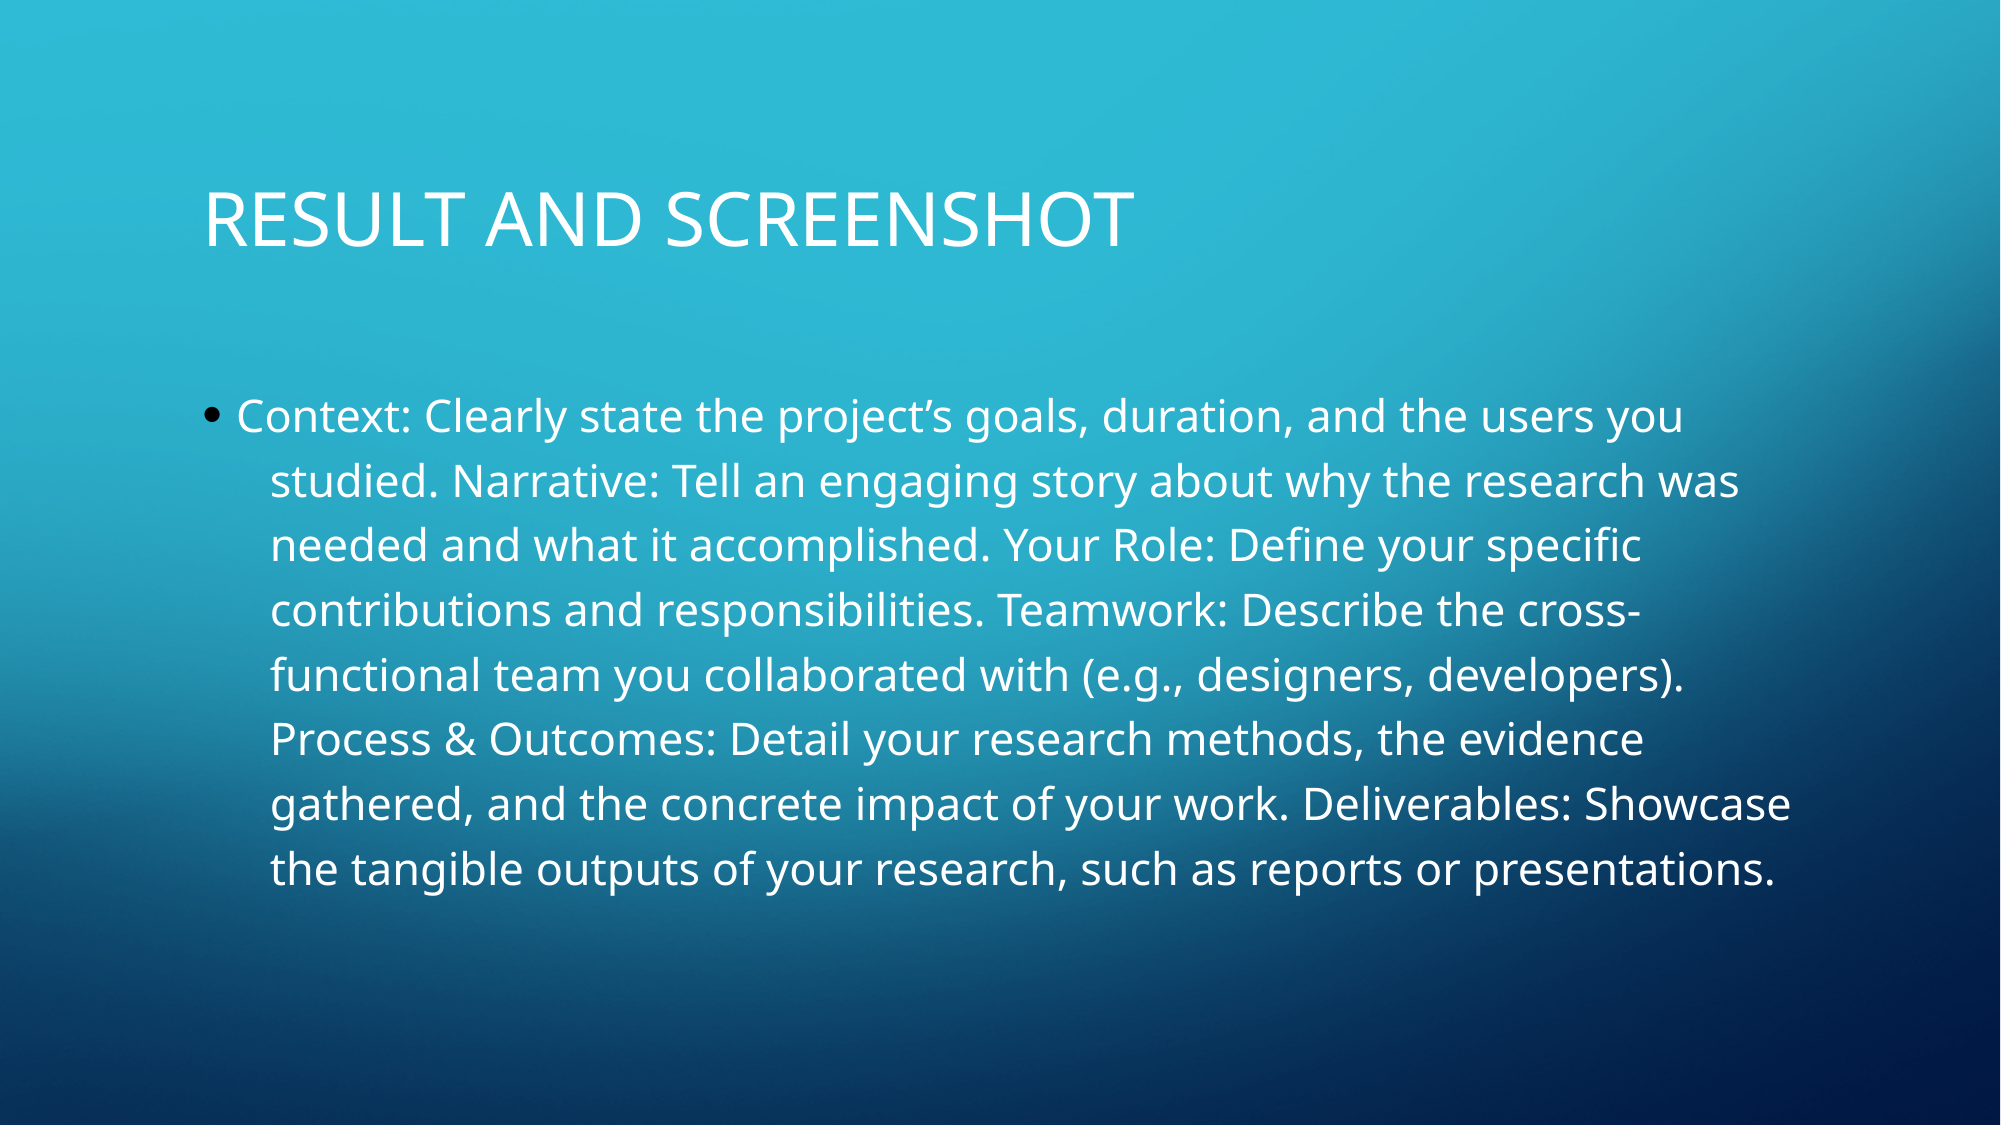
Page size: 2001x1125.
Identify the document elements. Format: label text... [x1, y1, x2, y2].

list Context: Clearly state the project’s goals, duration, and the users you studied. Narrative: Tell an engaging story about why the research was needed and what it accomplished. Your Role: Define your specific contributions and responsibilities. Teamwork: Describe the cross-functional team you collaborated with (e.g., designers, developers). Process & Outcomes: Detail your research methods, the evidence gathered, and the concrete impact of your work. Deliverables: Showcase the tangible outputs of your research, such as reports or presentations. [187, 369, 1813, 951]
title Result and screenshot [187, 101, 1813, 344]
